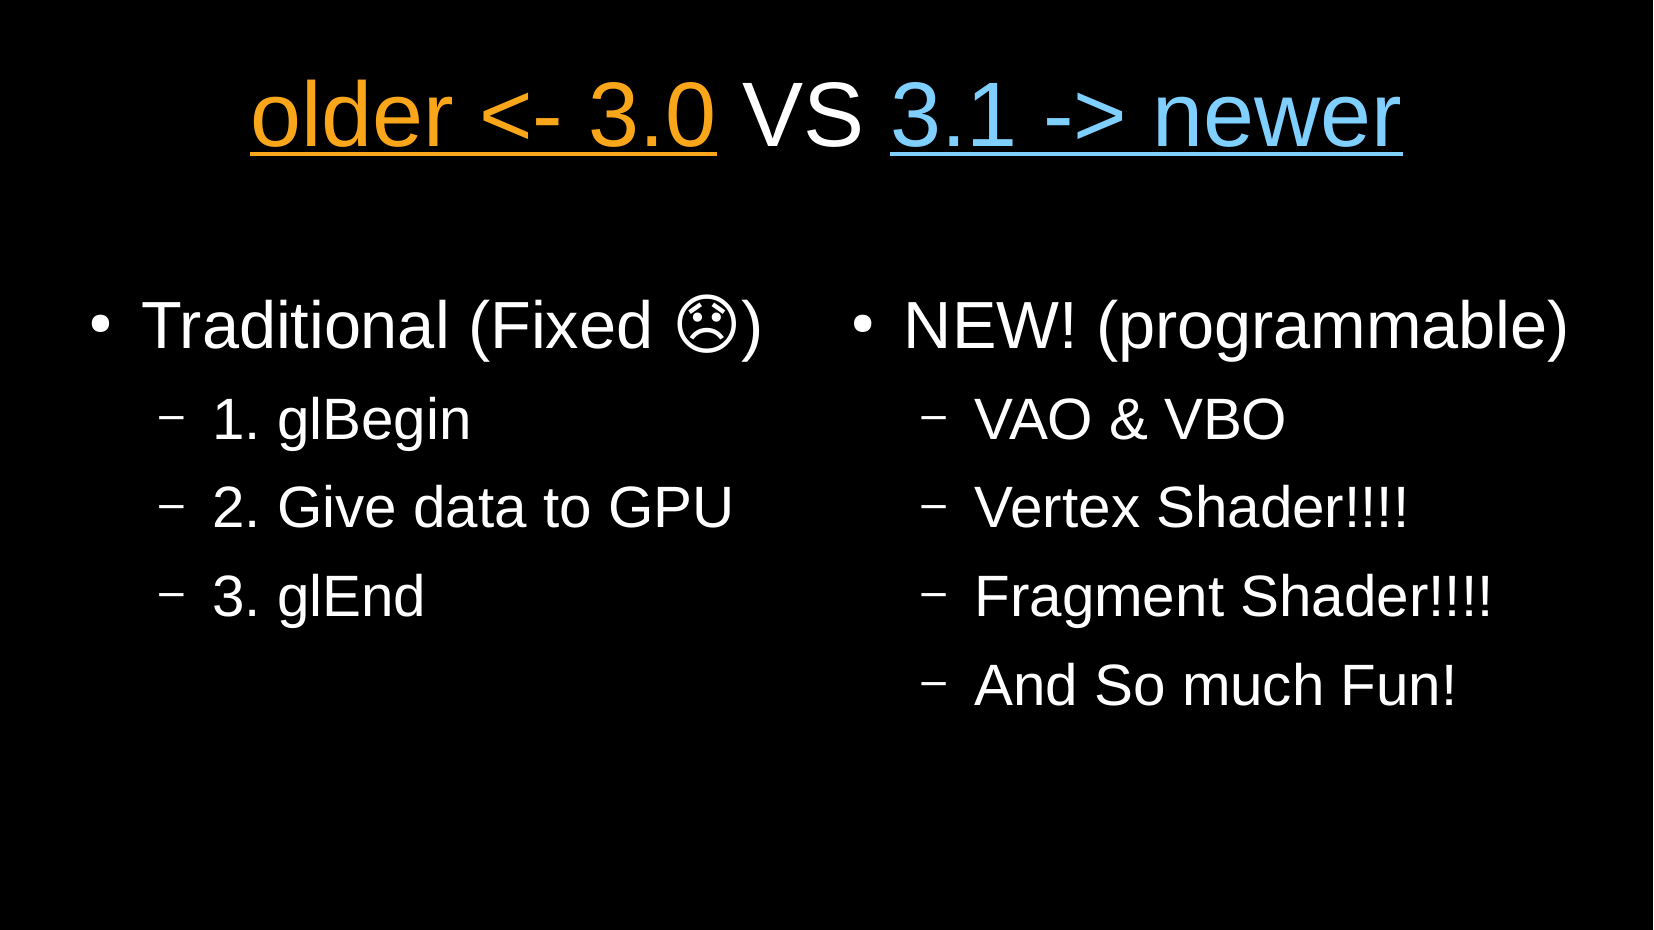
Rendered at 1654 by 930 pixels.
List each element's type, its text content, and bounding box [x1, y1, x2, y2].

title older <- 3.0 VS 3.1 -> newer [82, 37, 1571, 193]
list NEW! (programmable) VAO & VBO Vertex Shader!!!! Fragment Shader!!!! And So much Fun! [833, 288, 1609, 828]
list Traditional (Fixed 😞) 1. glBegin 2. Give data to GPU 3. glEnd [70, 288, 797, 828]
